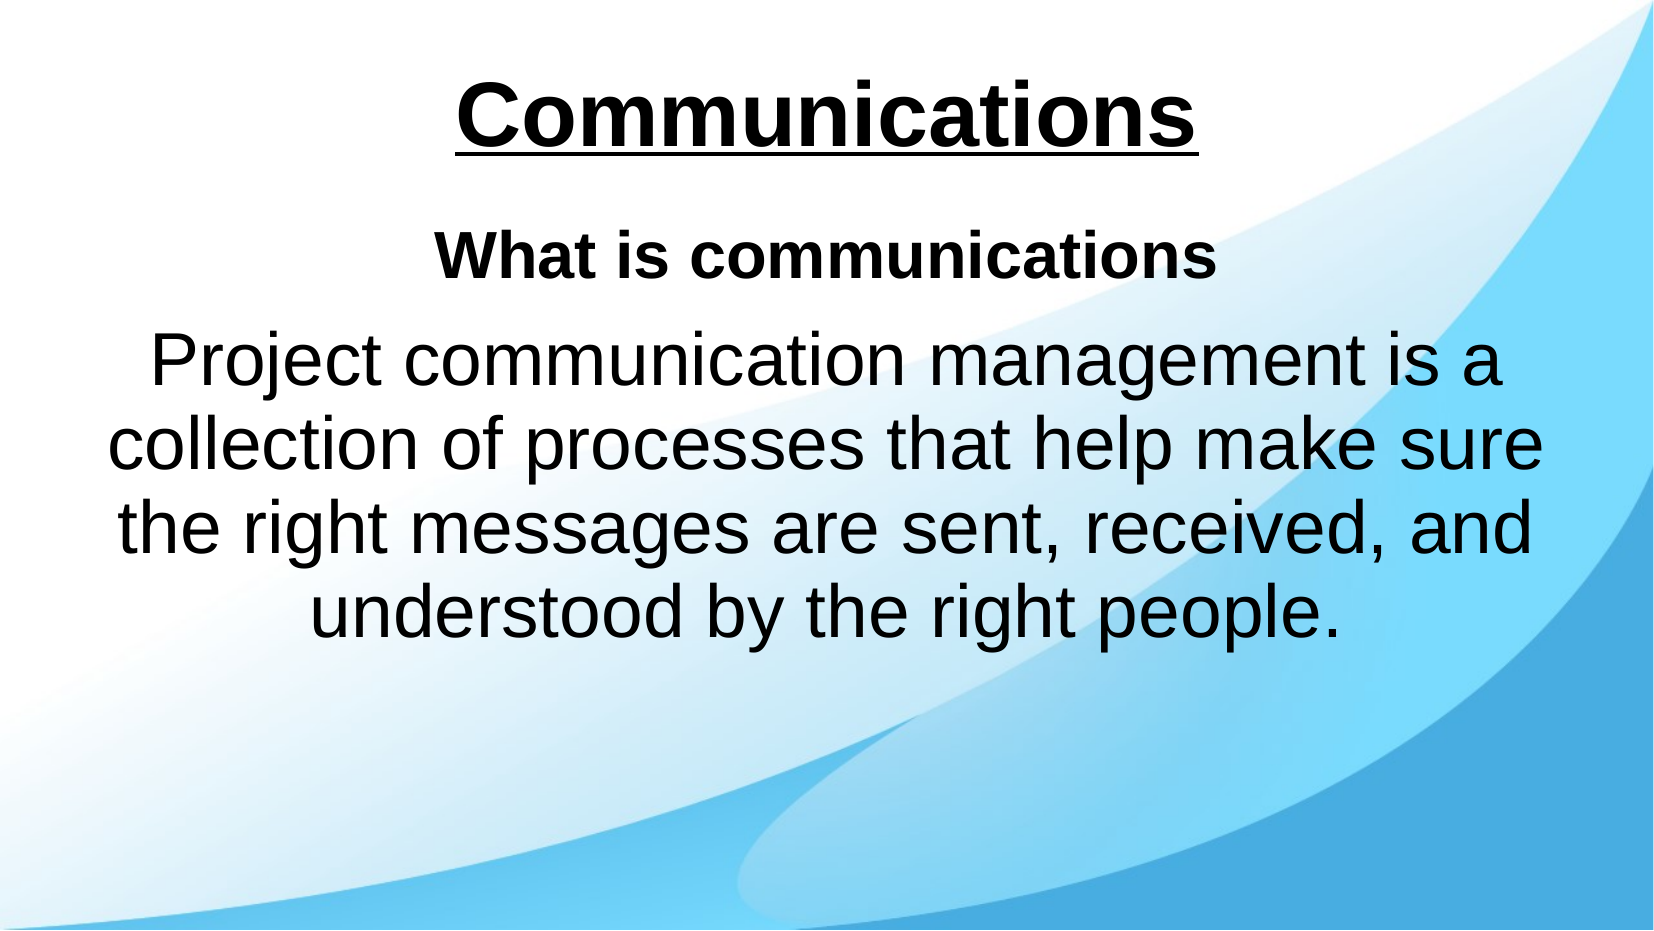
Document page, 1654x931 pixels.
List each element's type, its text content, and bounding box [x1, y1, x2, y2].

subtitle What is communications Project communication management is a collection of processes that help make sure the right messages are sent, received, and understood by the right people. [82, 217, 1571, 824]
title Communications [82, 37, 1571, 193]
picture [0, 0, 1654, 931]
